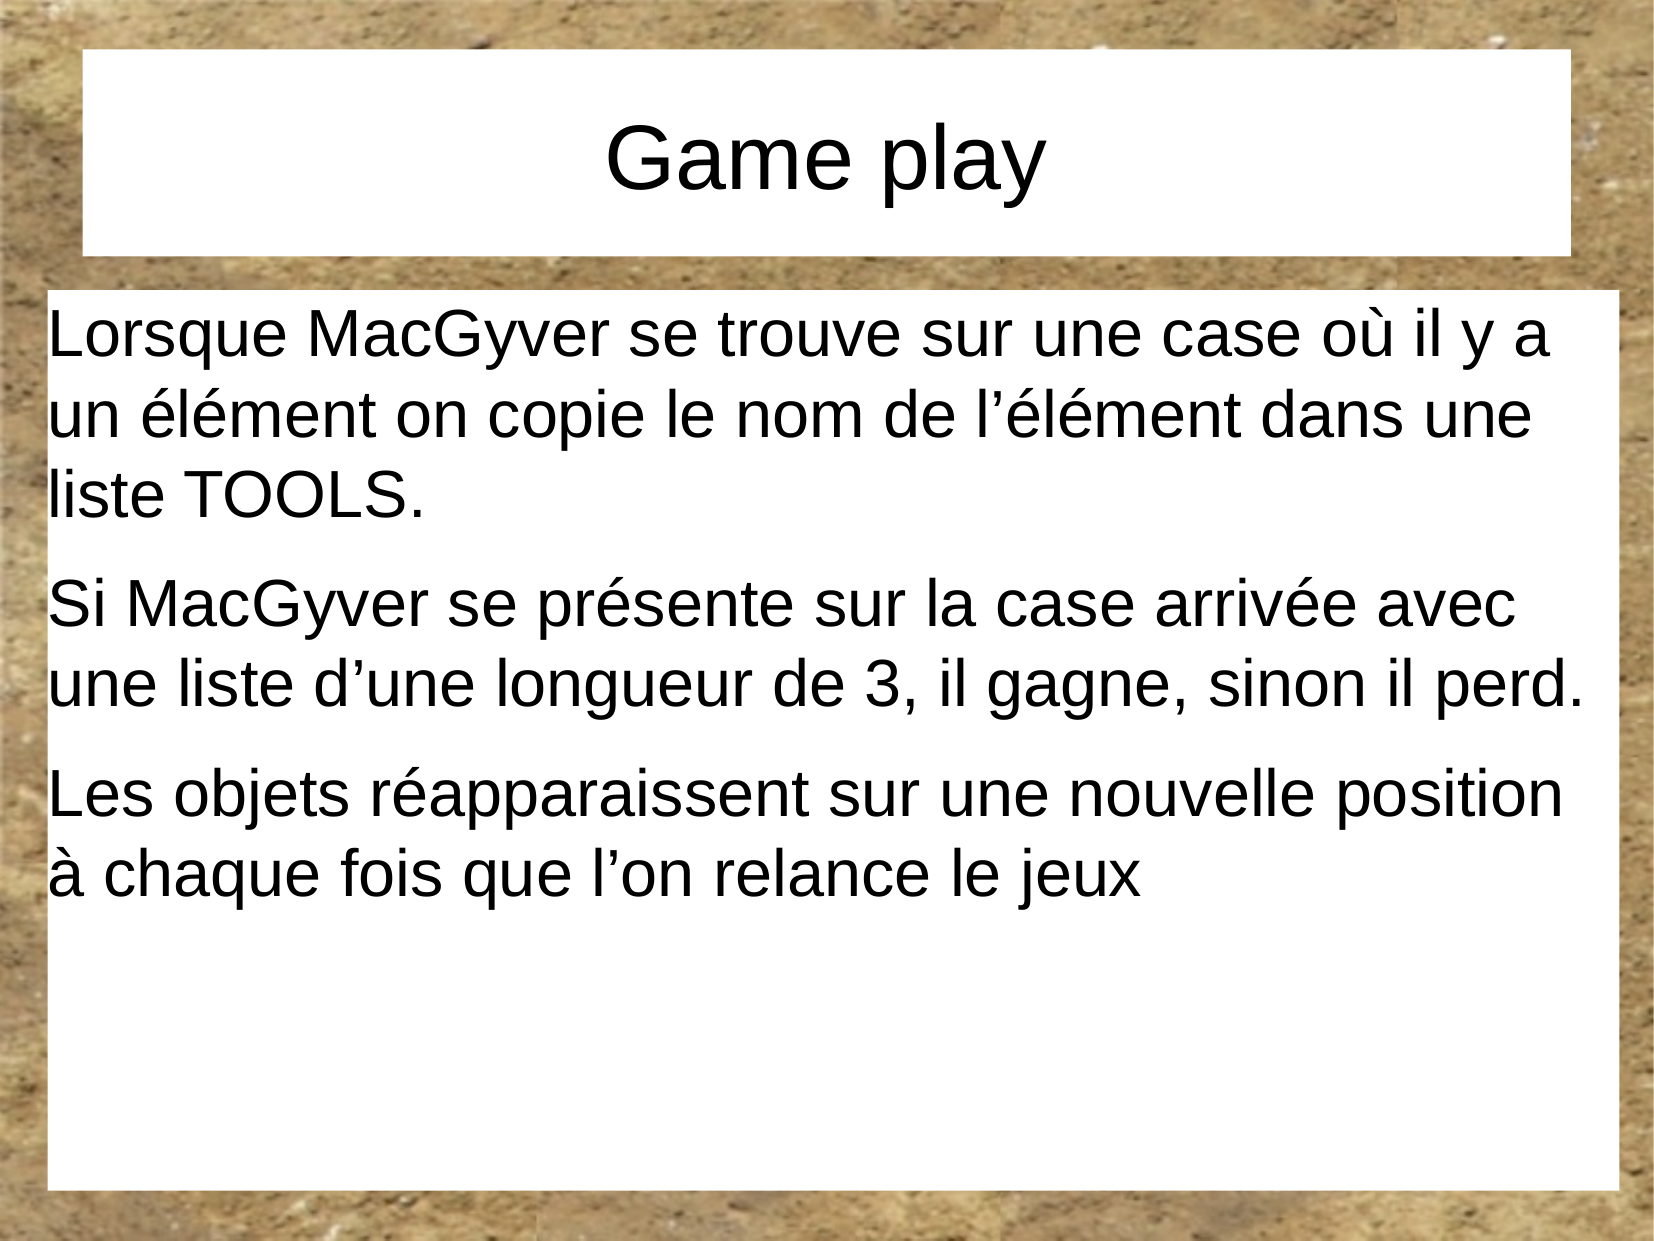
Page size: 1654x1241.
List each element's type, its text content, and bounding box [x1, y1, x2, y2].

list Lorsque MacGyver se trouve sur une case où il y a un élément on copie le nom de l’élément dans une liste TOOLS. Si MacGyver se présente sur la case arrivée avec une liste d’une longueur de 3, il gagne, sinon il perd. Les objets réapparaissent sur une nouvelle position à chaque fois que l’on relance le jeux [47, 290, 1620, 1191]
picture [0, 0, 1654, 1241]
title Game play [82, 49, 1571, 257]
